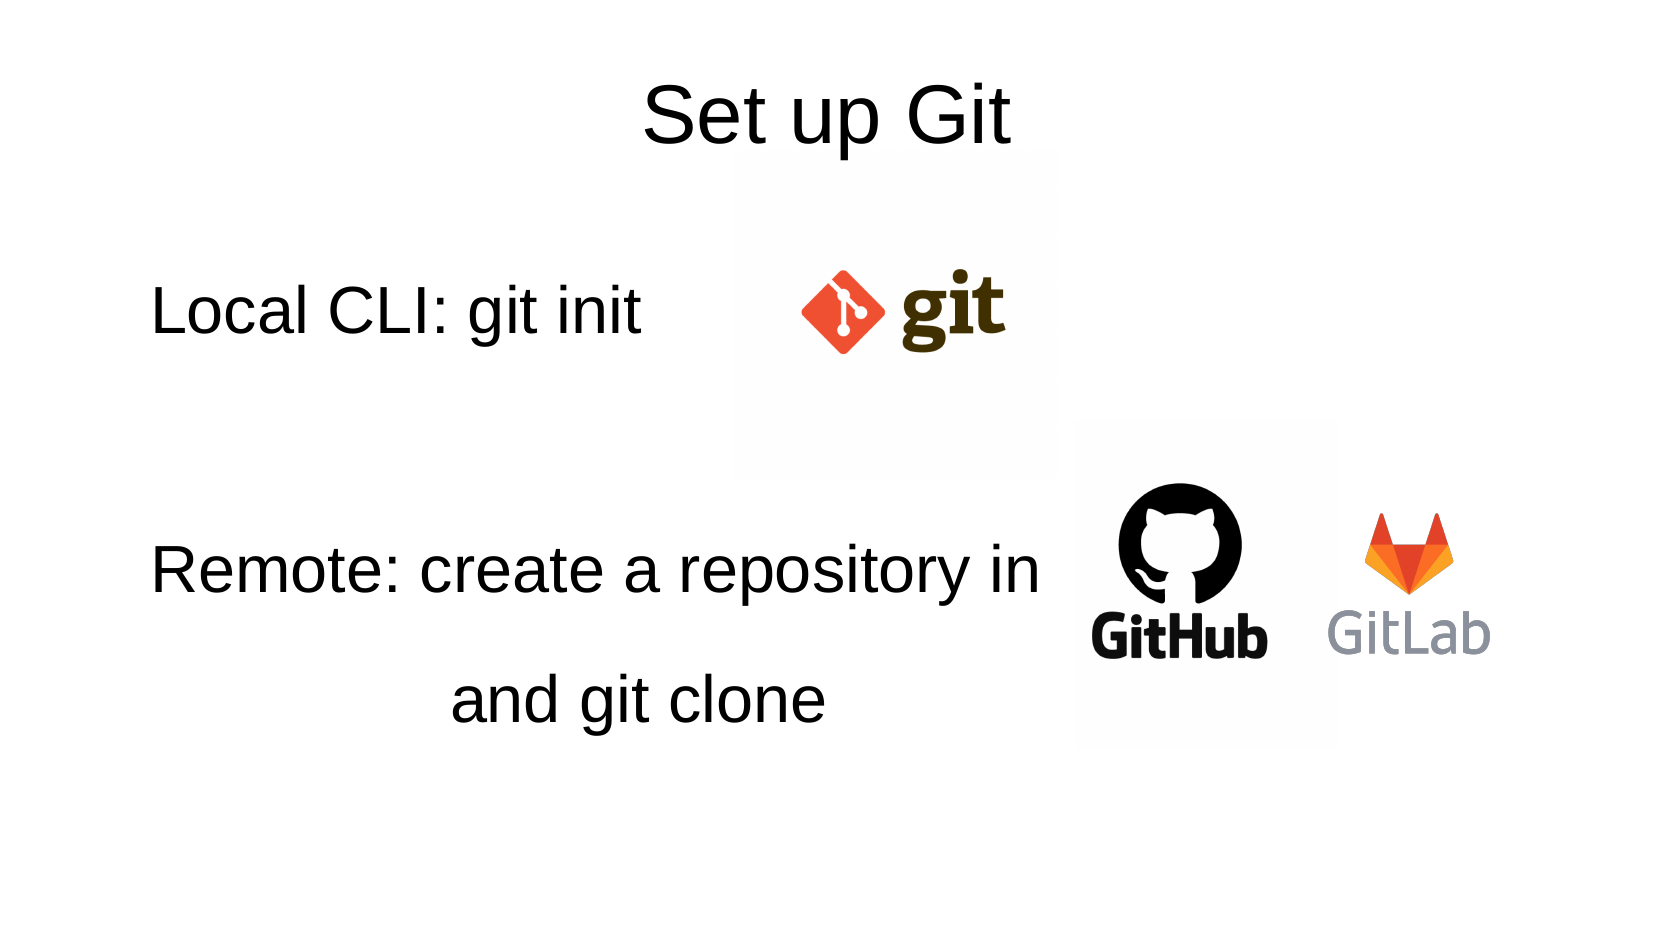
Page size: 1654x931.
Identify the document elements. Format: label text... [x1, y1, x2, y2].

title Set up Git [82, 37, 1571, 193]
picture [1075, 420, 1522, 751]
picture [734, 193, 1058, 480]
text_box Local CLI: git init Remote: create a repository in and git clone [150, 235, 1571, 775]
